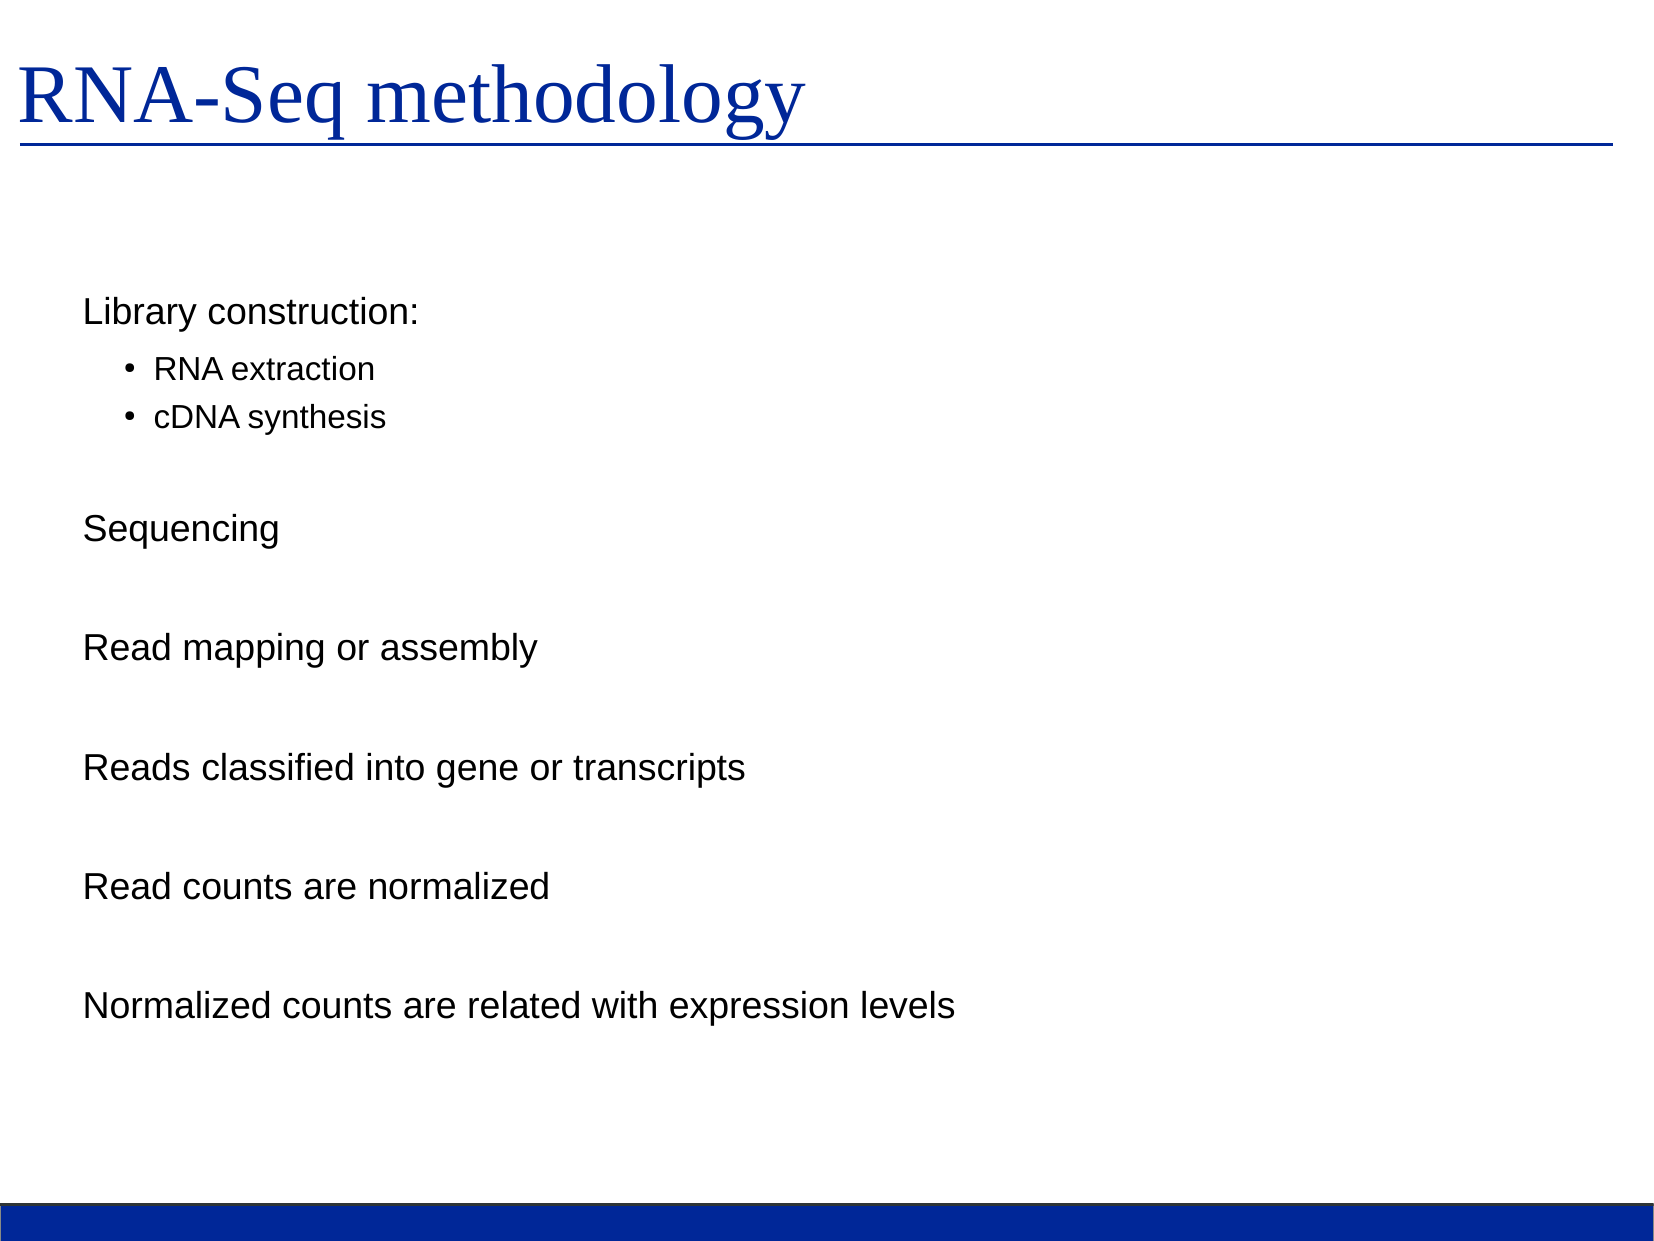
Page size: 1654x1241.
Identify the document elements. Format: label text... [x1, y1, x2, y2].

title RNA-Seq methodology [17, 0, 1589, 198]
list Library construction: RNA extraction cDNA synthesis Sequencing Read mapping or assembly Reads classified into gene or transcripts Read counts are normalized Normalized counts are related with expression levels [82, 290, 1571, 1109]
